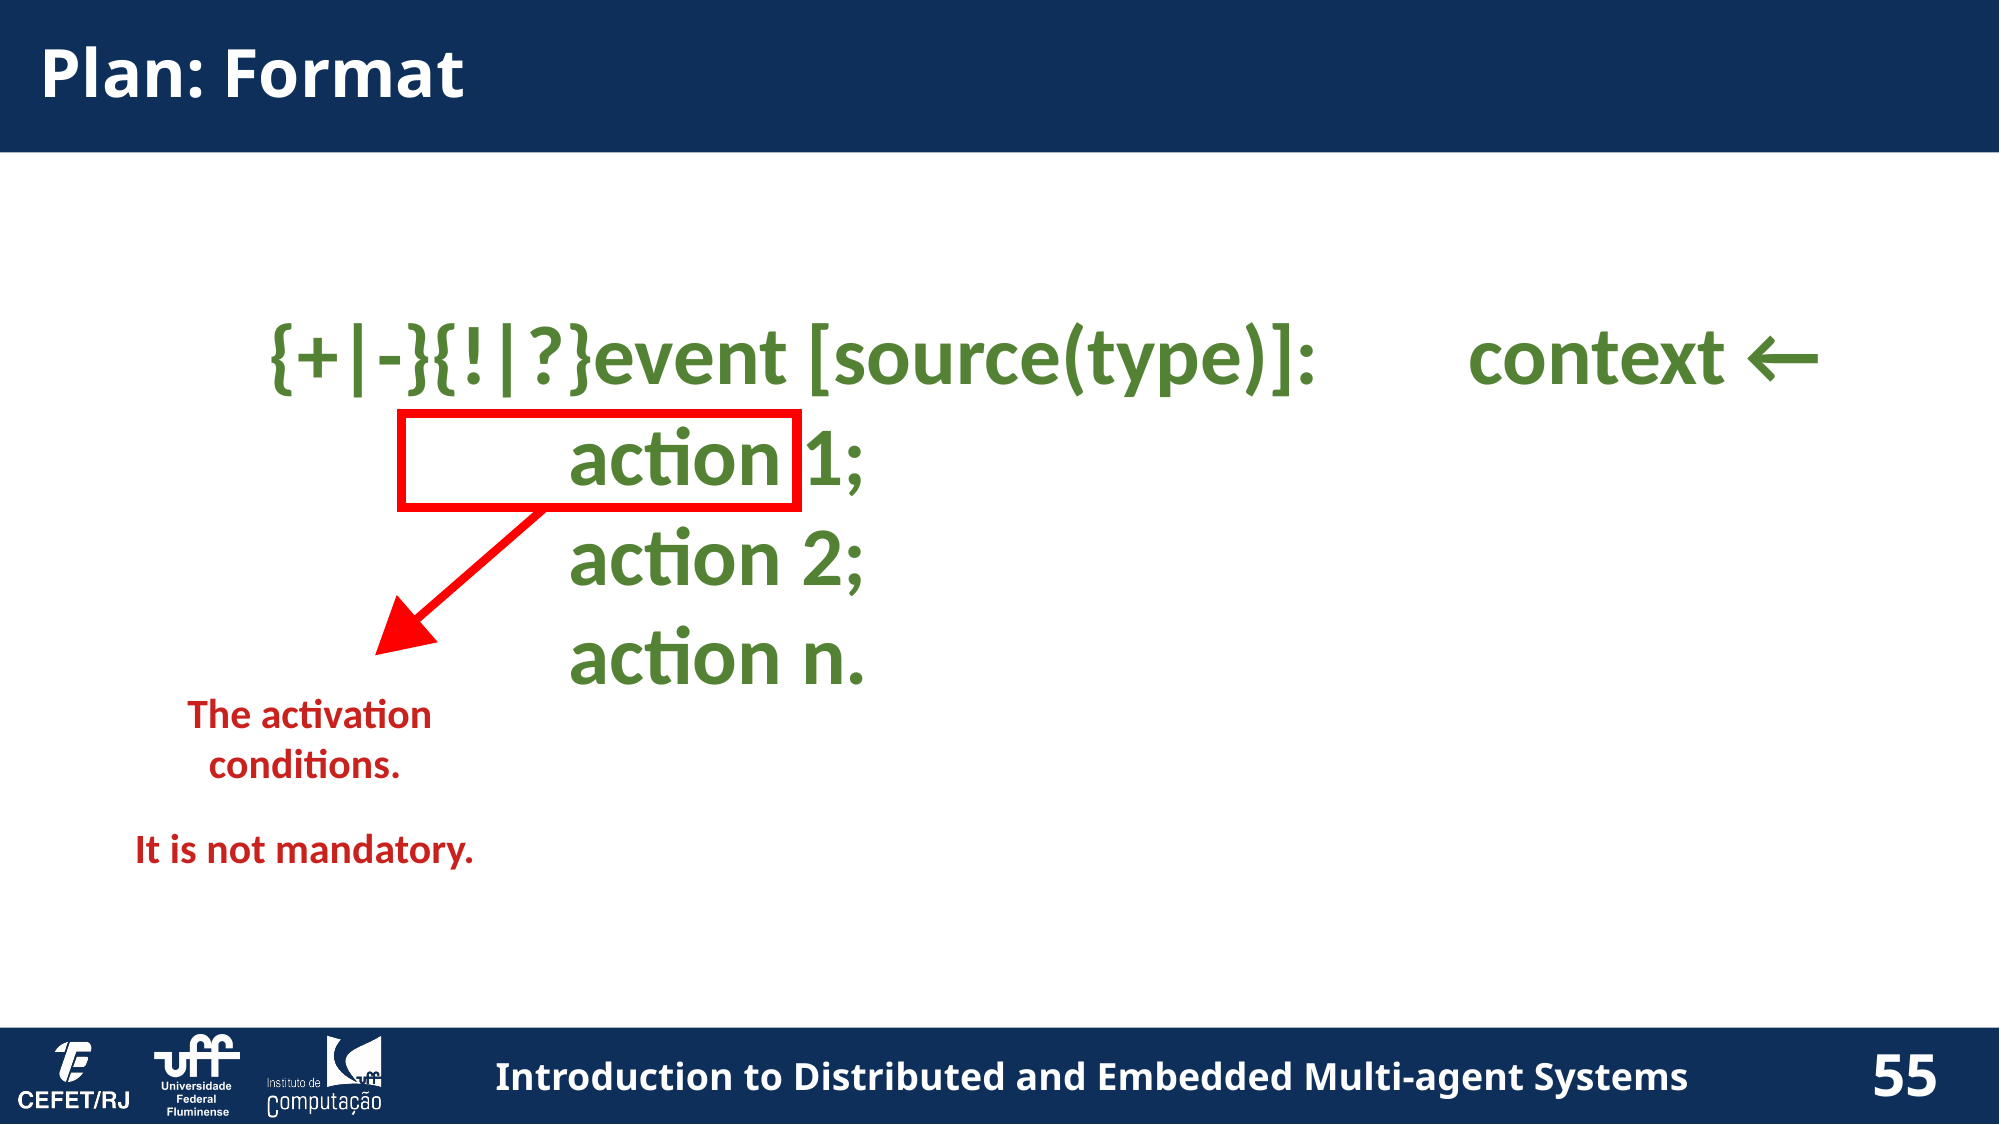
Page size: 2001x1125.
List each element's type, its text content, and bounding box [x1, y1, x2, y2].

text_box [375, 504, 548, 656]
text_box The activation conditions. [88, 679, 532, 794]
picture [153, 1033, 241, 1121]
picture [18, 1021, 129, 1125]
picture [265, 1033, 383, 1118]
text_box Plan: Format [25, 23, 1999, 119]
text_box {+|-}{!|?}event [source(type)]: context ← action 1; action 2; action n. [253, 294, 1908, 710]
text_box It is not mandatory. [88, 814, 532, 880]
